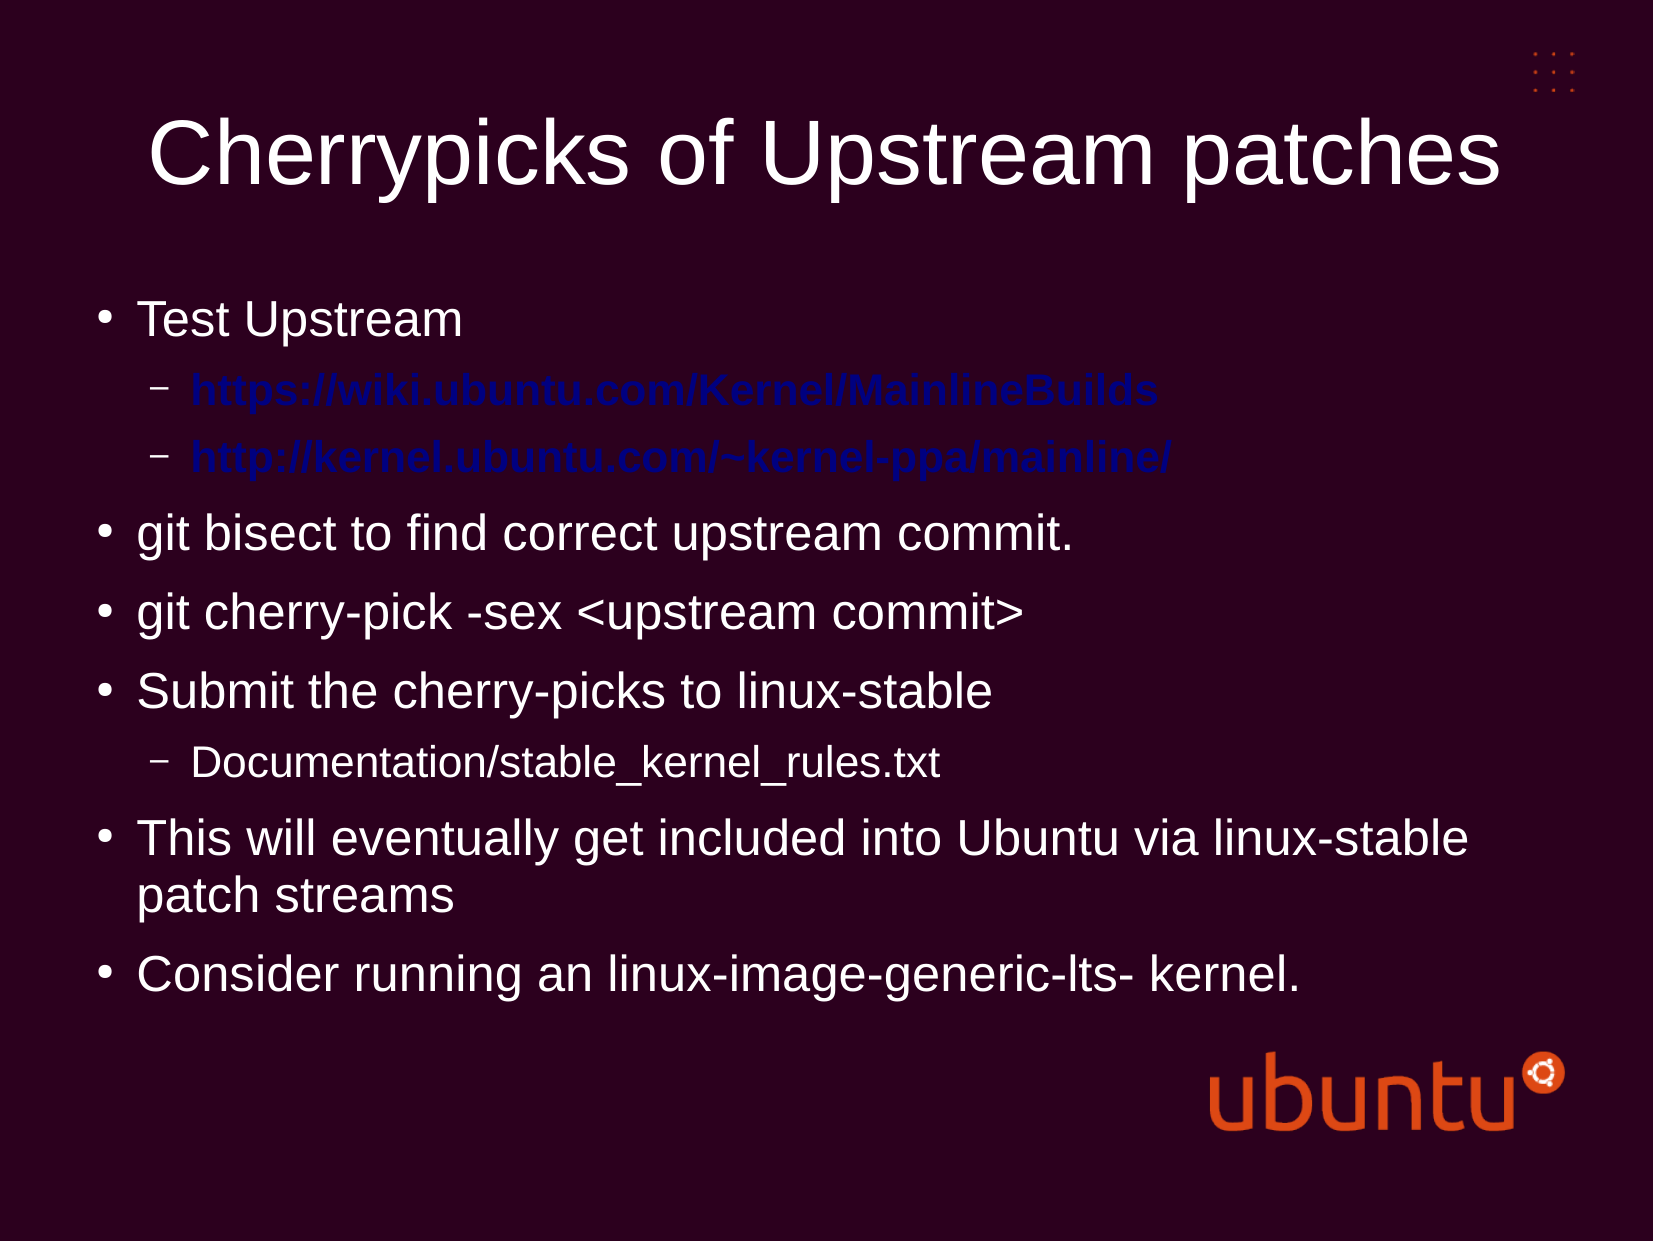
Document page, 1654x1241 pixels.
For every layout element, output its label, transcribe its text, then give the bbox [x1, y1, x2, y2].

title Cherrypicks of Upstream patches [82, 49, 1571, 257]
list Test Upstream https://wiki.ubuntu.com/Kernel/MainlineBuilds http://kernel.ubuntu.com/~kernel-ppa/mainline/ git bisect to find correct upstream commit. git cherry-pick -sex <upstream commit> Submit the cherry-picks to linux-stable Documentation/stable_kernel_rules.txt This will eventually get included into Ubuntu via linux-stable patch streams Consider running an linux-image-generic-lts- kernel. [82, 290, 1571, 1010]
picture [1571, 49, 1575, 94]
picture [1121, 960, 1653, 1223]
